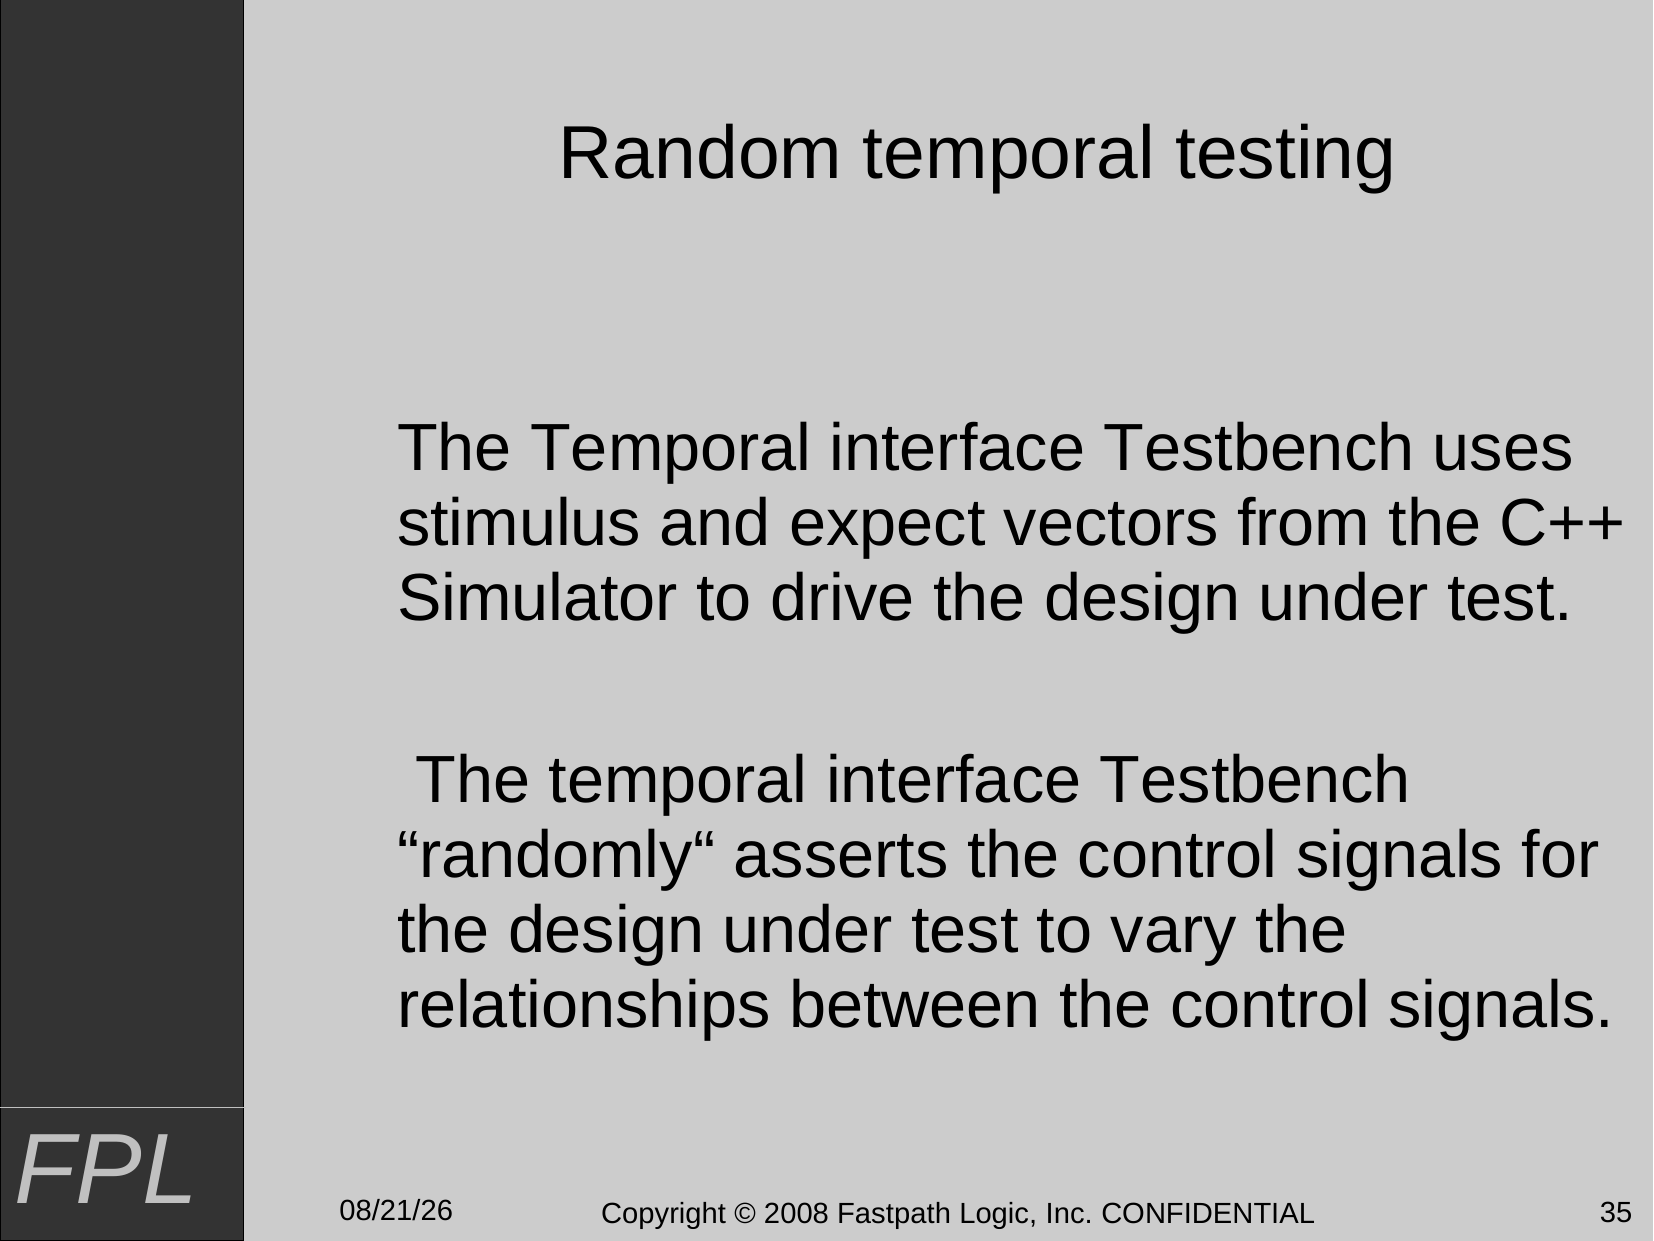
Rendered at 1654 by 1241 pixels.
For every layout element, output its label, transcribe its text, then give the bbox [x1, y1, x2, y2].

title Random temporal testing [426, 0, 1529, 222]
subtitle The Temporal interface Testbench uses stimulus and expect vectors from the C++ Simulator to drive the design under test. The temporal interface Testbench “randomly“ asserts the control signals for the design under test to vary the relationships between the control signals. [322, 272, 1634, 1179]
